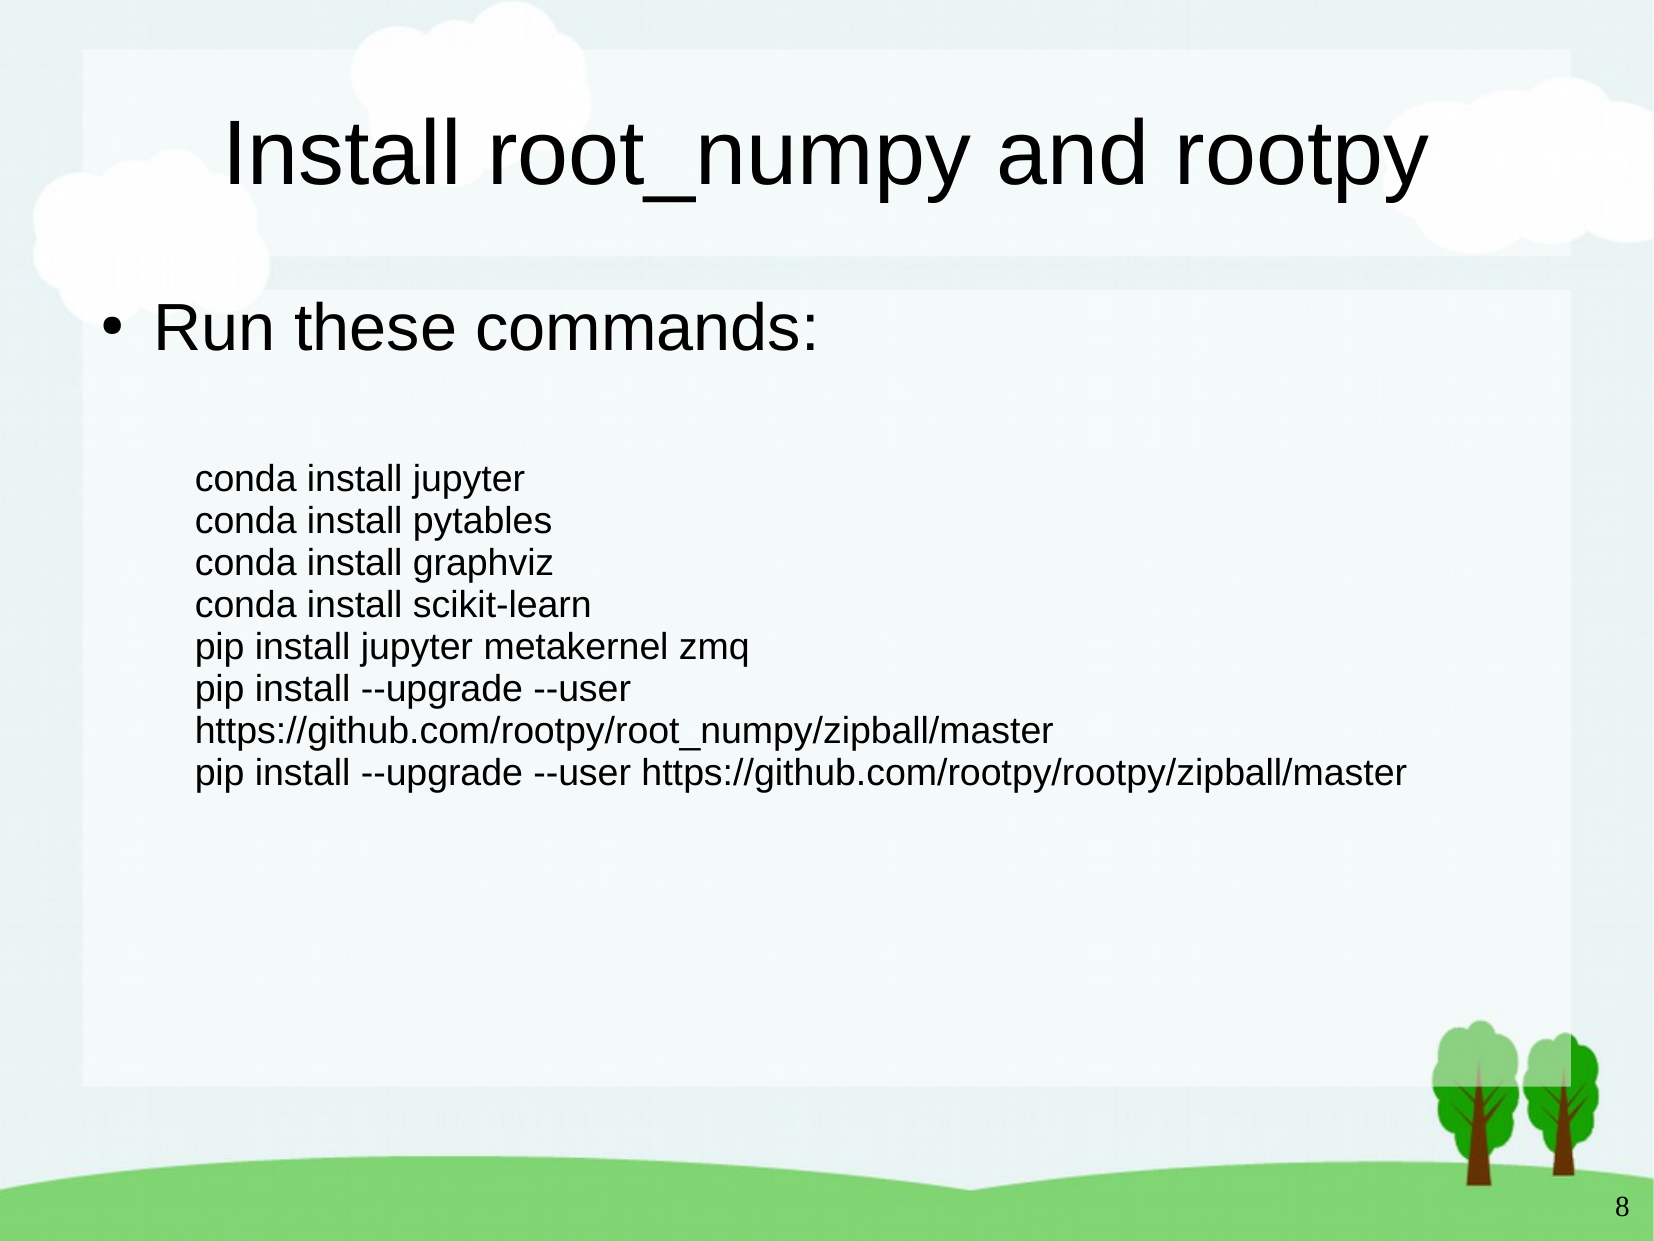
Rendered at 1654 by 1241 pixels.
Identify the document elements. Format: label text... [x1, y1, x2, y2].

title Install root_numpy and rootpy [82, 49, 1571, 257]
text_box conda install jupyter conda install pytables conda install graphviz conda install scikit-learn pip install jupyter metakernel zmq pip install --upgrade --user https://github.com/rootpy/root_numpy/zipball/master pip install --upgrade --user https://github.com/rootpy/rootpy/zipball/master [180, 450, 1426, 801]
picture [0, 0, 1654, 1241]
list Run these commands: [82, 290, 1571, 1087]
